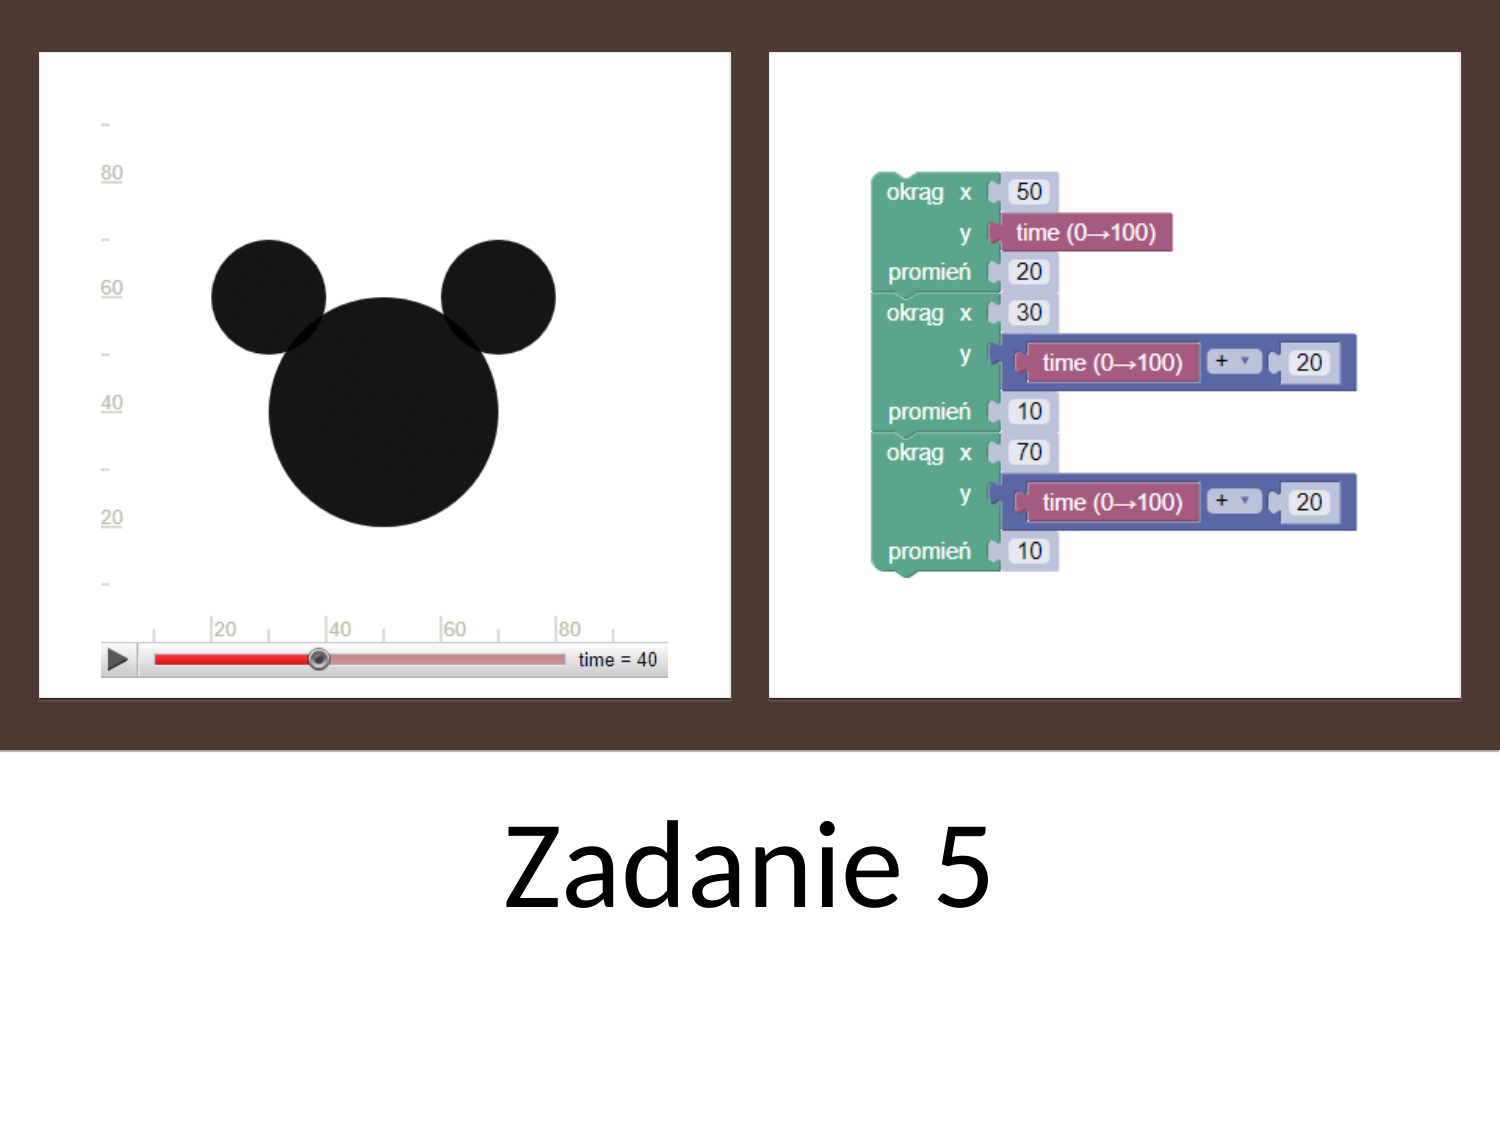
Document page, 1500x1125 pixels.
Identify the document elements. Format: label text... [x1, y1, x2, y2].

picture [857, 153, 1372, 597]
text_box [0, 0, 1500, 750]
title Zadanie 5 [187, 761, 1313, 942]
picture [101, 72, 668, 678]
